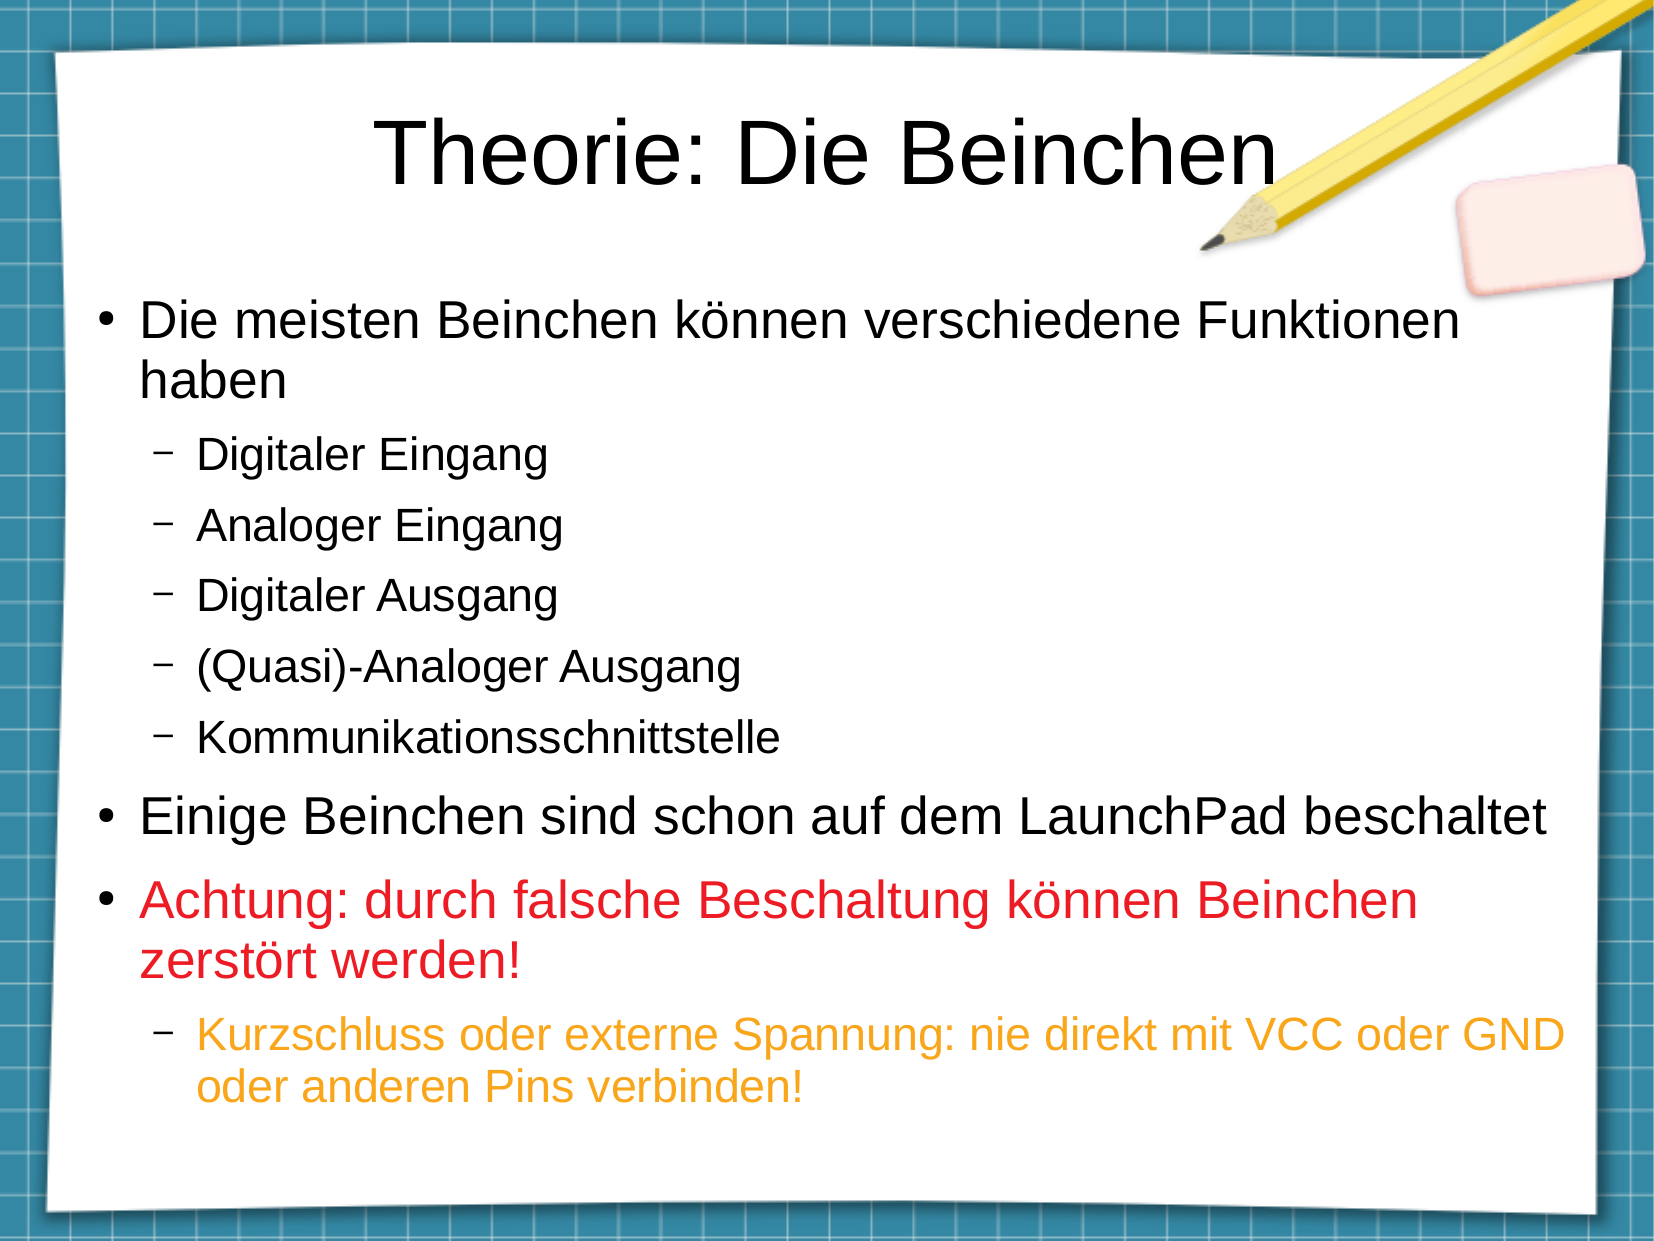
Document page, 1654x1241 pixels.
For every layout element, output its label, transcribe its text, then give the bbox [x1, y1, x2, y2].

picture [0, 0, 1654, 1241]
title Theorie: Die Beinchen [82, 49, 1571, 257]
list Die meisten Beinchen können verschiedene Funktionen haben Digitaler Eingang Analoger Eingang Digitaler Ausgang (Quasi)-Analoger Ausgang Kommunikationsschnittstelle Einige Beinchen sind schon auf dem LaunchPad beschaltet Achtung: durch falsche Beschaltung können Beinchen zerstört werden! Kurzschluss oder externe Spannung: nie direkt mit VCC oder GND oder anderen Pins verbinden! [82, 290, 1571, 1158]
